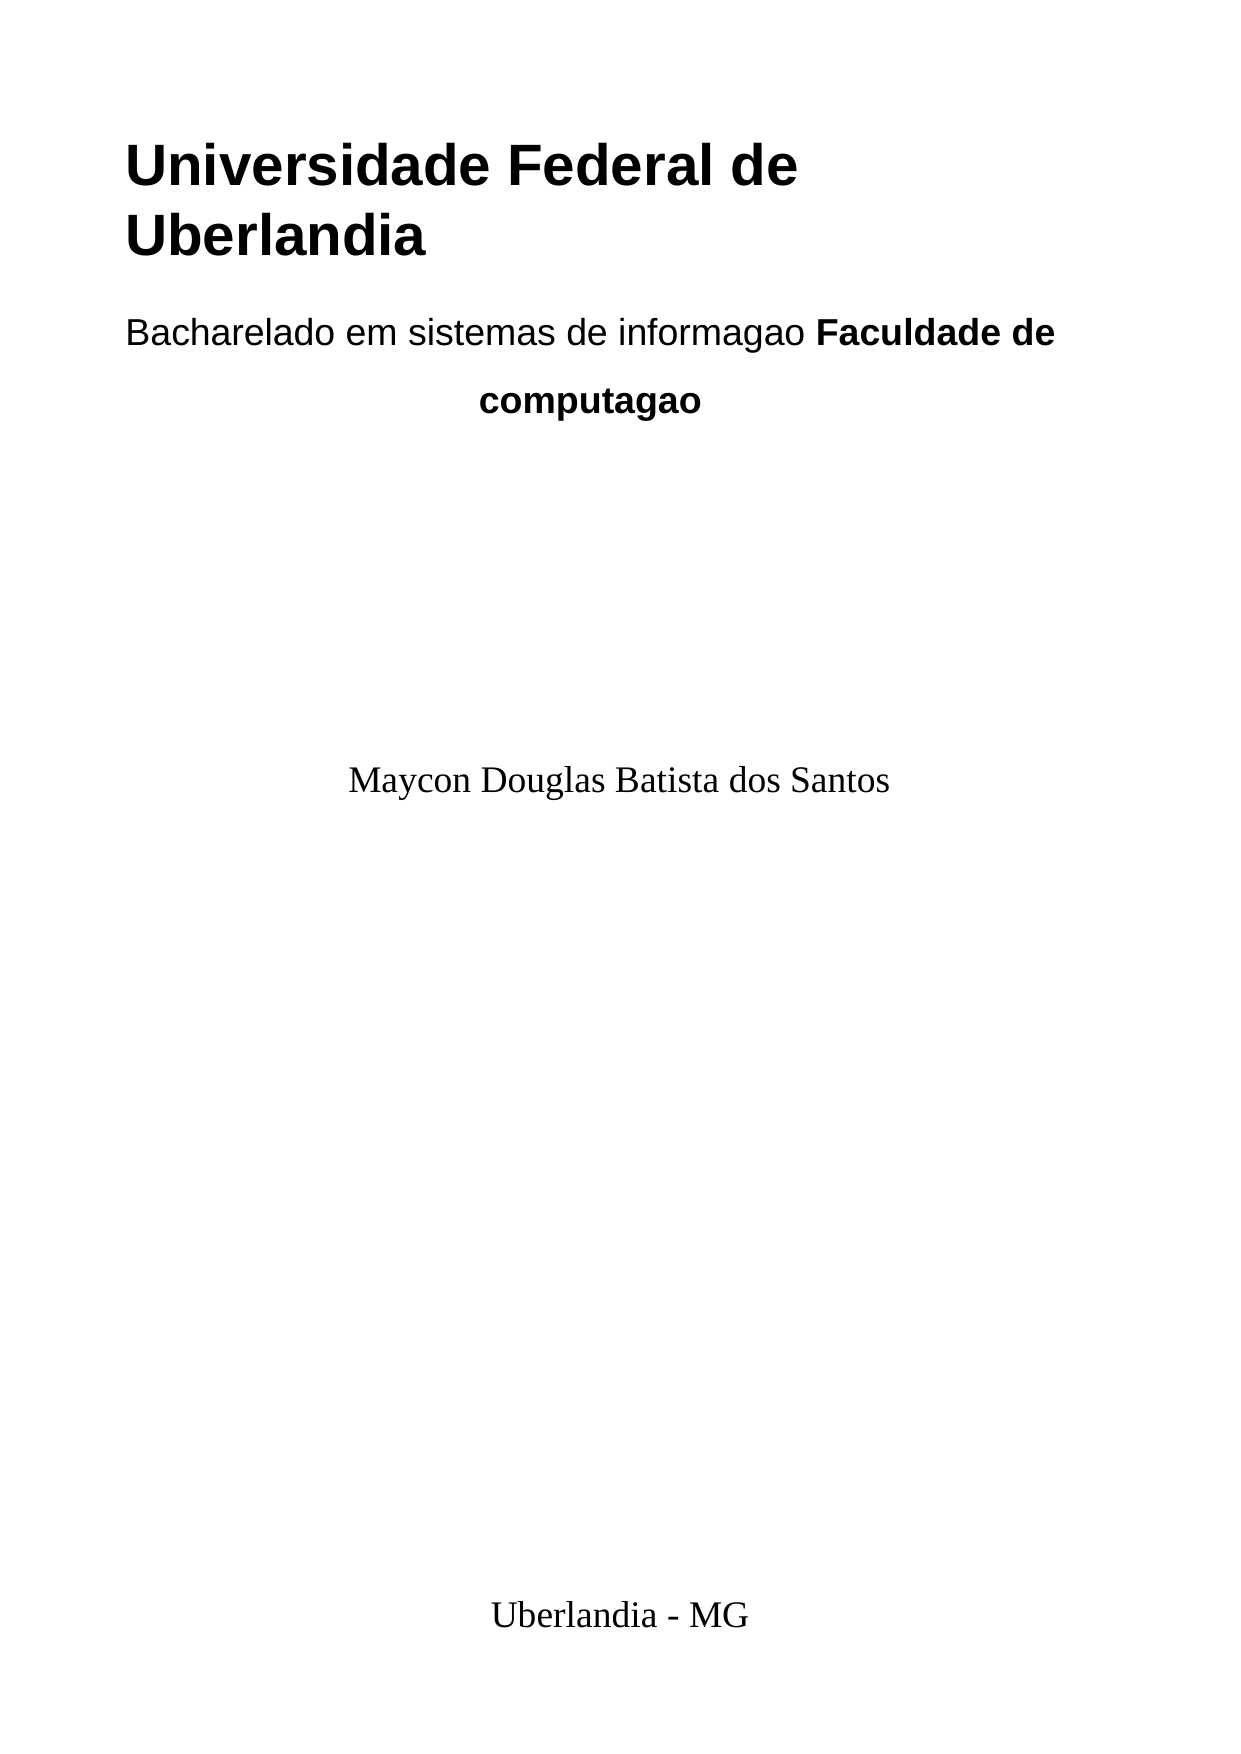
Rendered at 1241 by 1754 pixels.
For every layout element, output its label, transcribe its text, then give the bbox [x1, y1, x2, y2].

text_box Universidade Federal de Uberlandia Bacharelado em sistemas de informagao Faculdade de computagao [125, 127, 1117, 311]
text_box Uberlandia - MG [485, 1590, 755, 1623]
text_box Maycon Douglas Batista dos Santos [346, 755, 893, 795]
